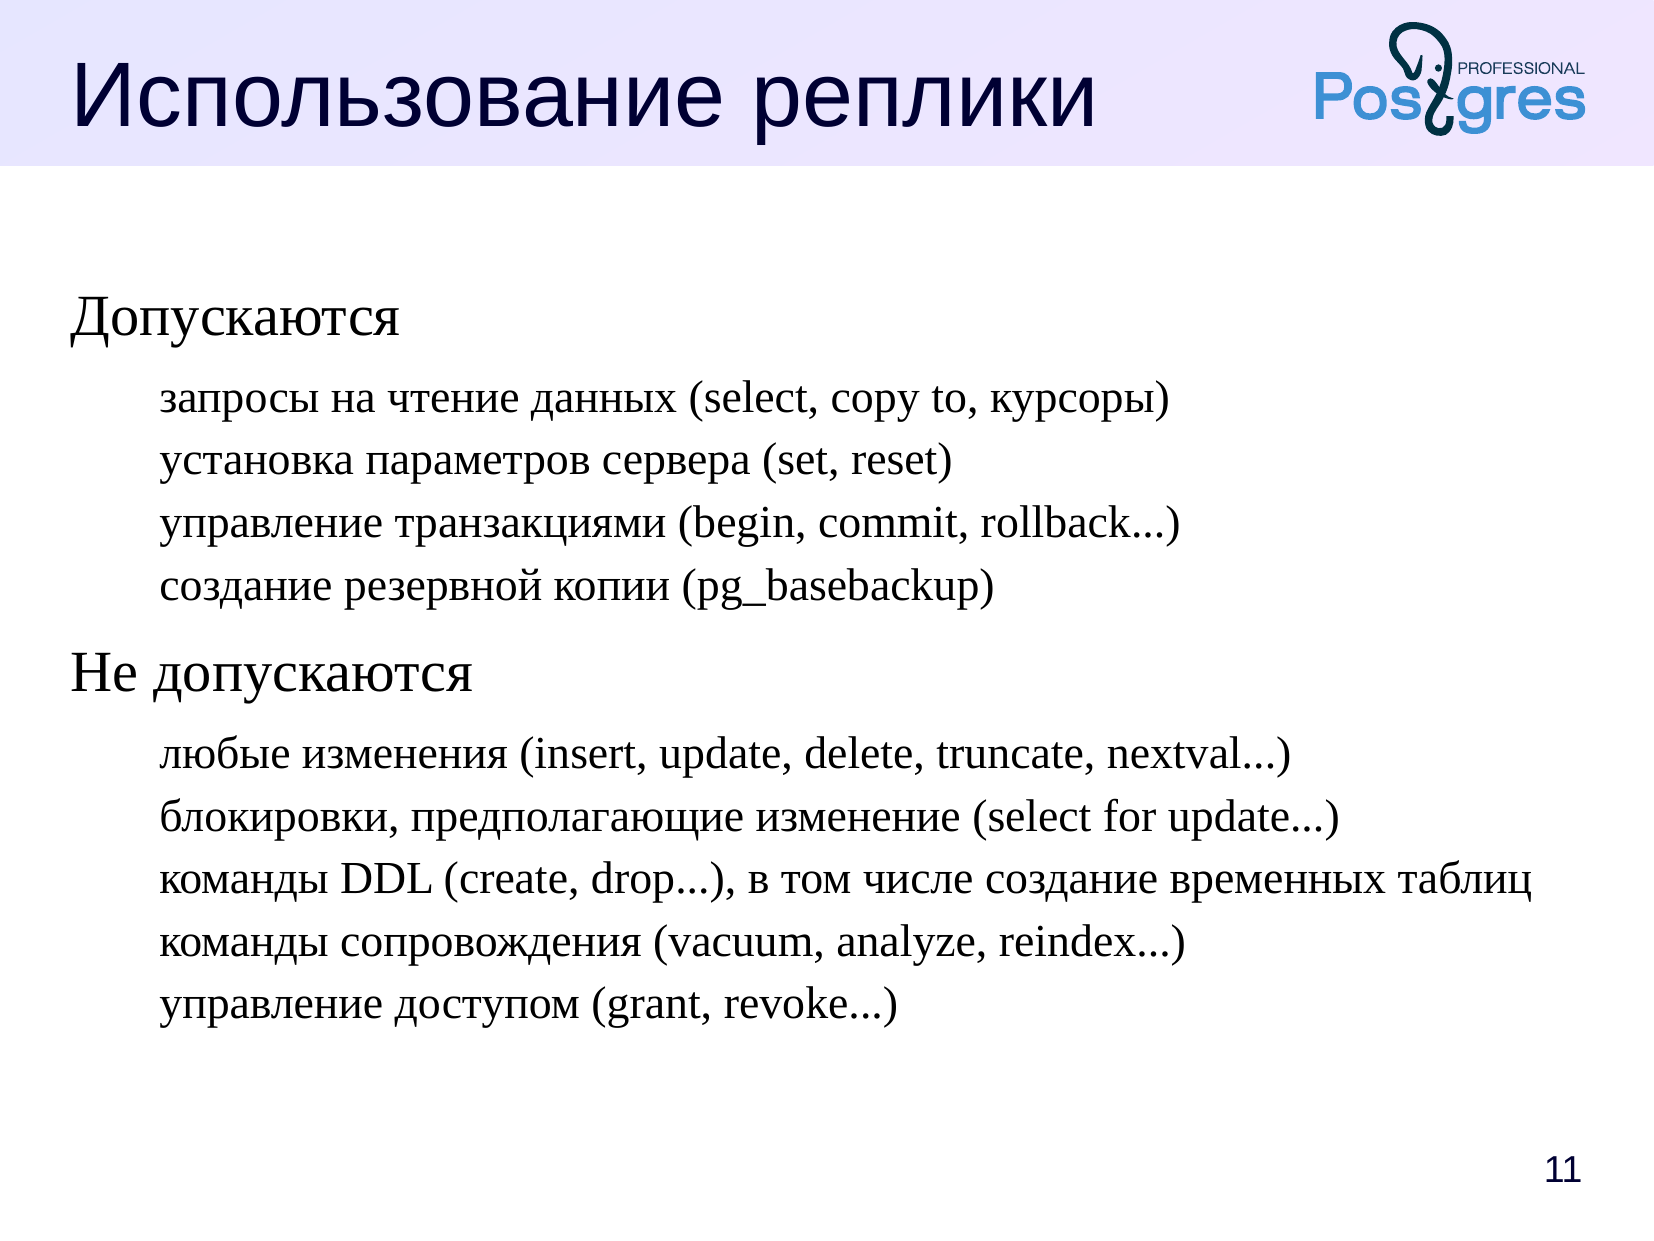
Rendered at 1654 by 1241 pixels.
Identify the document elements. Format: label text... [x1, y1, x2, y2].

title Использование реплики [70, 43, 1241, 147]
list Допускаются запросы на чтение данных (select, copy to, курсоры) установка параметров сервера (set, reset) управление транзакциями (begin, commit, rollback...) создание резервной копии (pg_basebackup) Не допускаются любые изменения (insert, update, delete, truncate, nextval...) блокировки, предполагающие изменение (select for update...) команды DDL (create, drop...), в том числе создание временных таблиц команды сопровождения (vacuum, analyze, reindex...) управление доступом (grant, revoke...) [70, 283, 1583, 1134]
